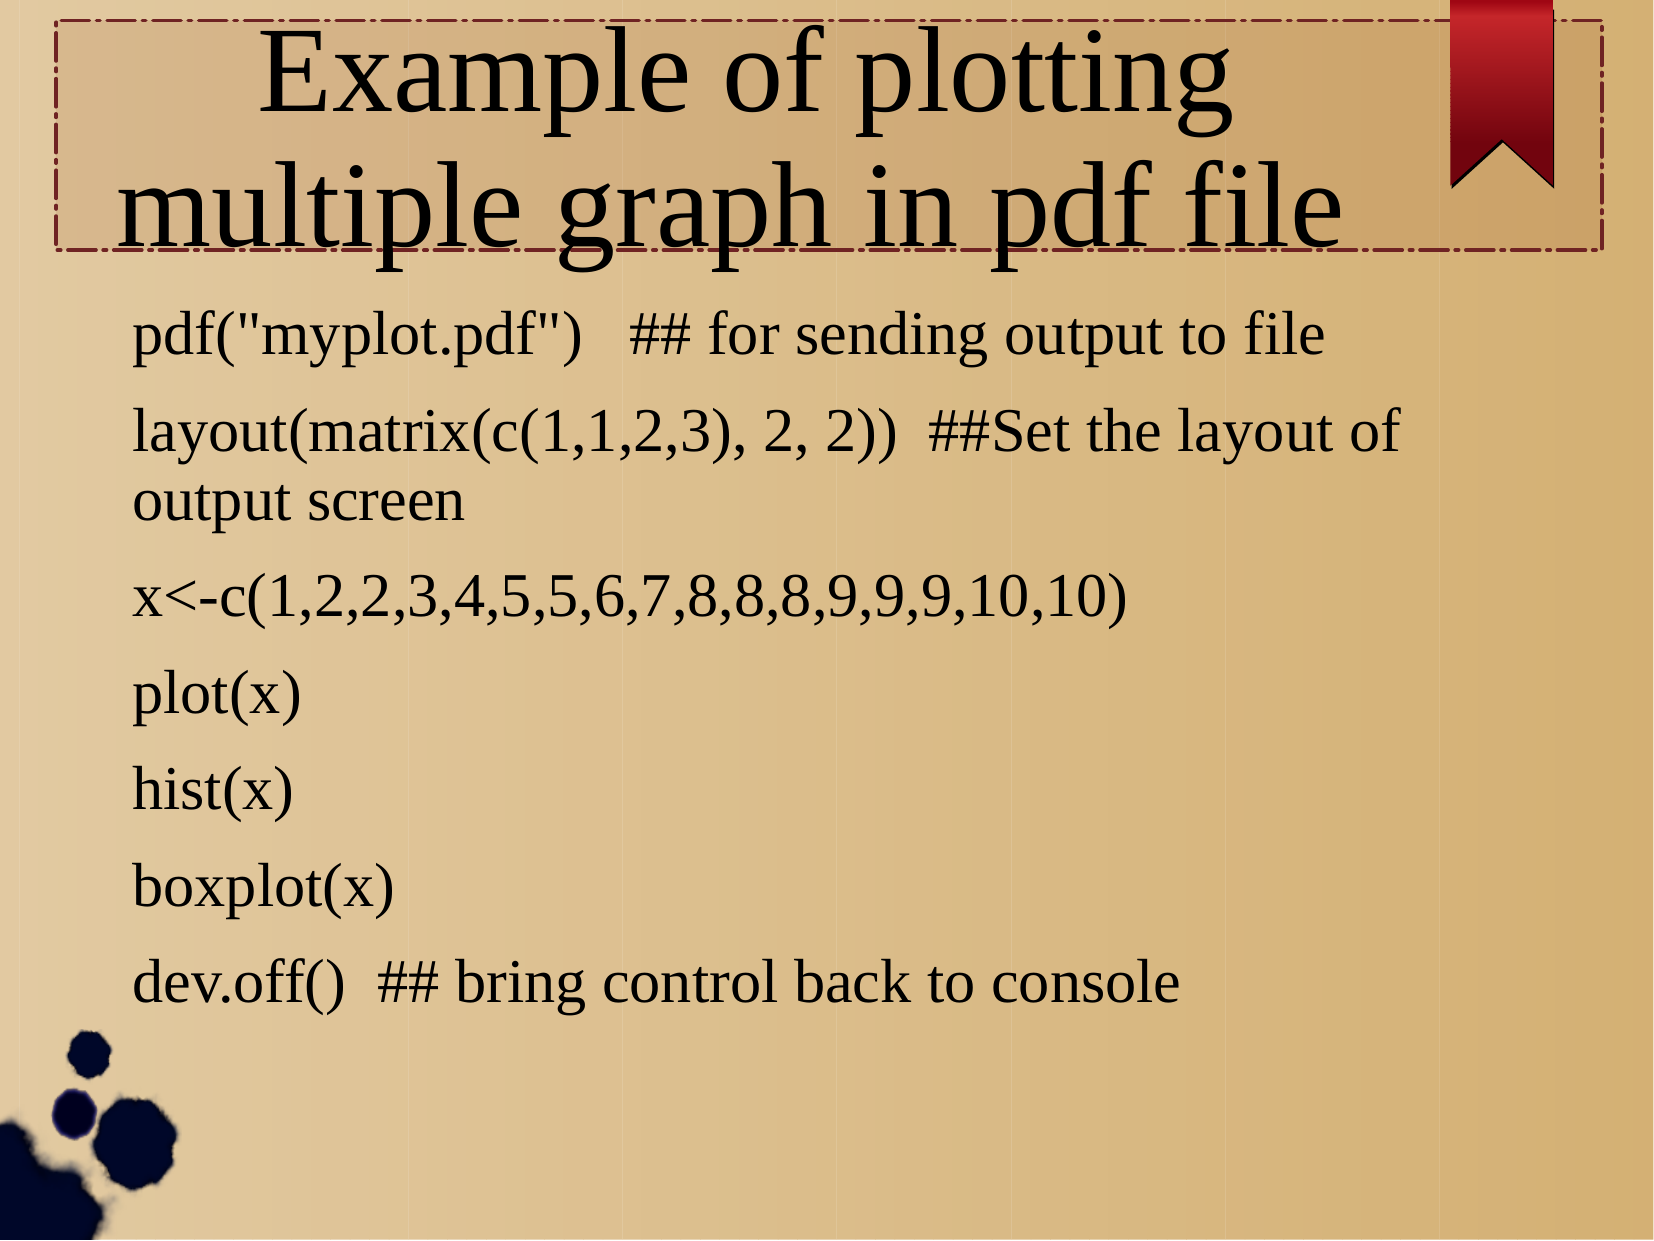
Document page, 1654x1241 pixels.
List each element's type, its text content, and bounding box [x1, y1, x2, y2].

title Example of plotting multiple graph in pdf file [82, 2, 1412, 274]
list pdf("myplot.pdf") ## for sending output to file layout(matrix(c(1,1,2,3), 2, 2)) ##Set the layout of output screen x<-c(1,2,2,3,4,5,5,6,7,8,8,8,9,9,9,10,10) plot(x) hist(x) boxplot(x) dev.off() ## bring control back to console [82, 299, 1571, 1019]
